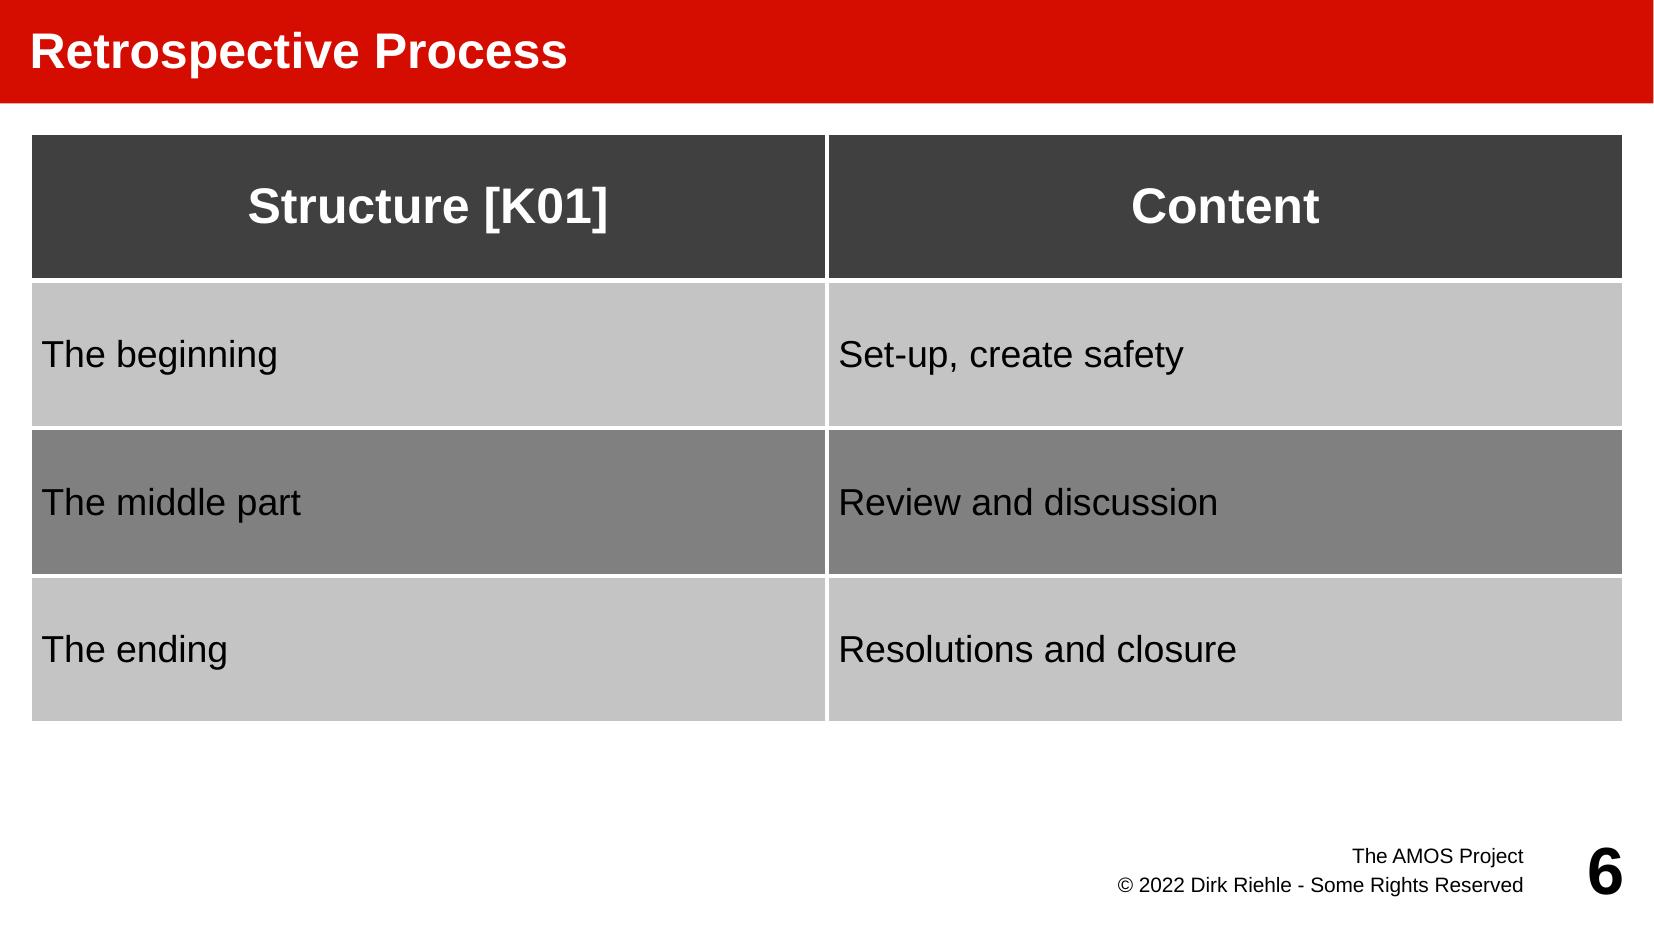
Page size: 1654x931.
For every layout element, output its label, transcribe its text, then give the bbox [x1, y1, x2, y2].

table_cell Set-up, create safety [829, 283, 1622, 426]
table_cell The ending [32, 578, 825, 721]
table_cell Review and discussion [829, 430, 1622, 574]
table_cell The beginning [32, 283, 825, 426]
title Retrospective Process [0, 0, 1654, 104]
table_cell The middle part [32, 430, 825, 574]
table_header Structure [K01] [32, 135, 825, 278]
table_cell Resolutions and closure [829, 578, 1622, 721]
table_header Content [829, 135, 1622, 278]
